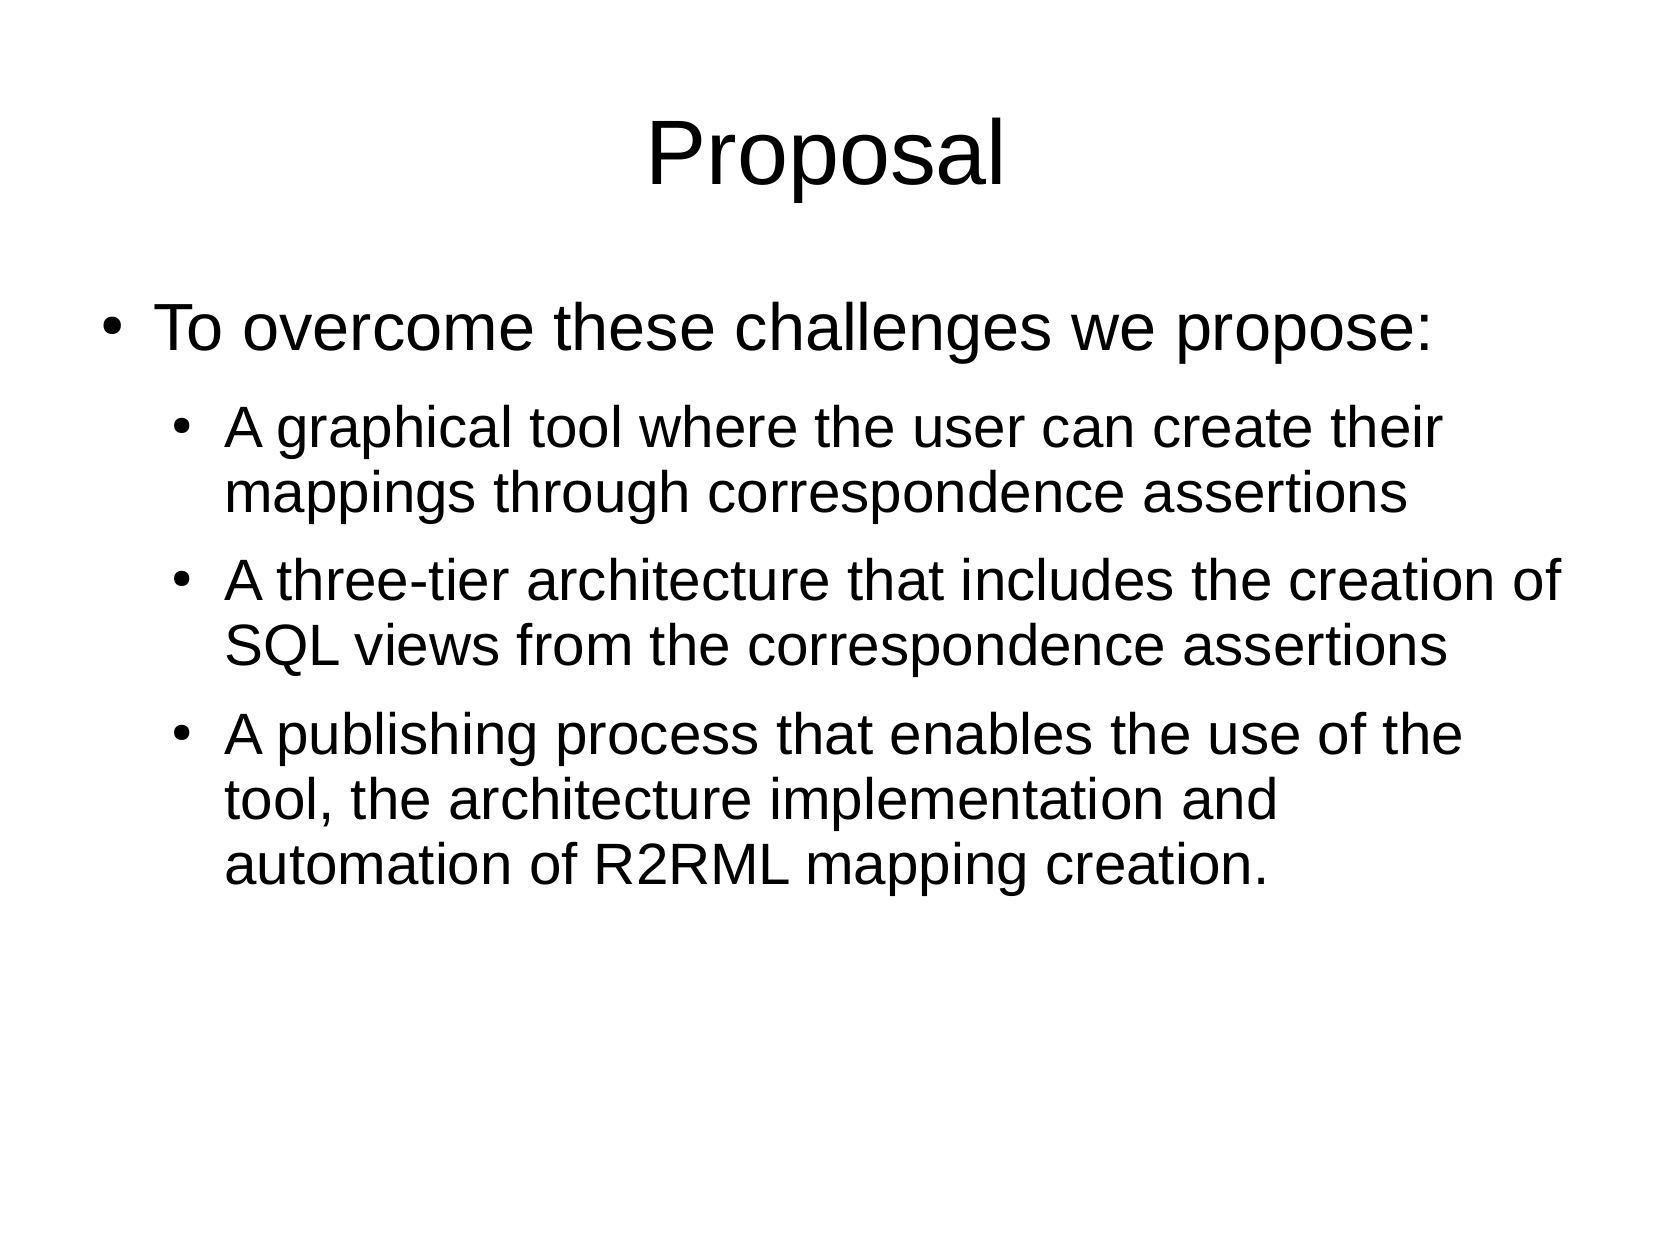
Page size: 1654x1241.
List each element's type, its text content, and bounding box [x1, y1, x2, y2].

list To overcome these challenges we propose: A graphical tool where the user can create their mappings through correspondence assertions A three-tier architecture that includes the creation of SQL views from the correspondence assertions A publishing process that enables the use of the tool, the architecture implementation and automation of R2RML mapping creation. [82, 290, 1571, 1109]
title Proposal [82, 49, 1571, 257]
